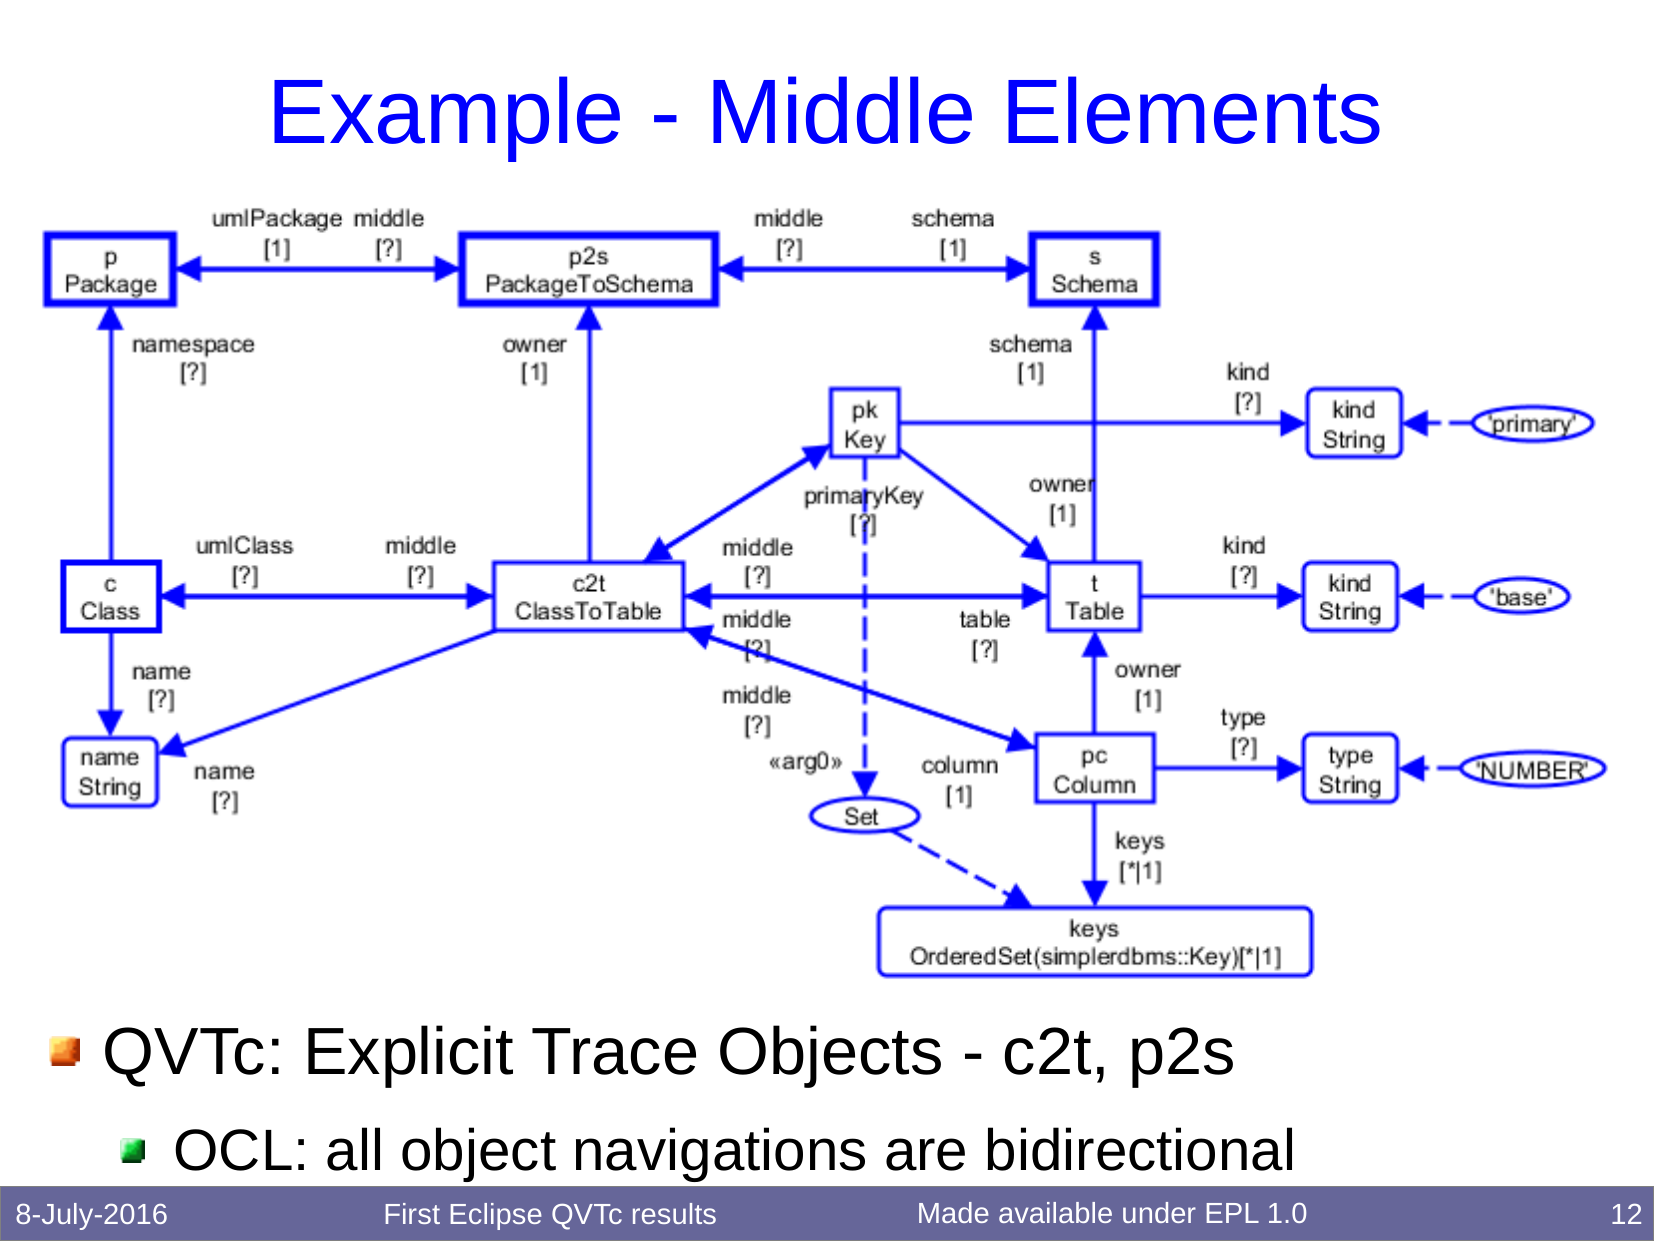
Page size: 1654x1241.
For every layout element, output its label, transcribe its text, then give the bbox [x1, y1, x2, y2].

title Example - Middle Elements [82, 49, 1571, 175]
picture [17, 167, 1638, 1007]
list QVTc: Explicit Trace Objects - c2t, p2s OCL: all object navigations are bidirectional [31, 1013, 1588, 1213]
